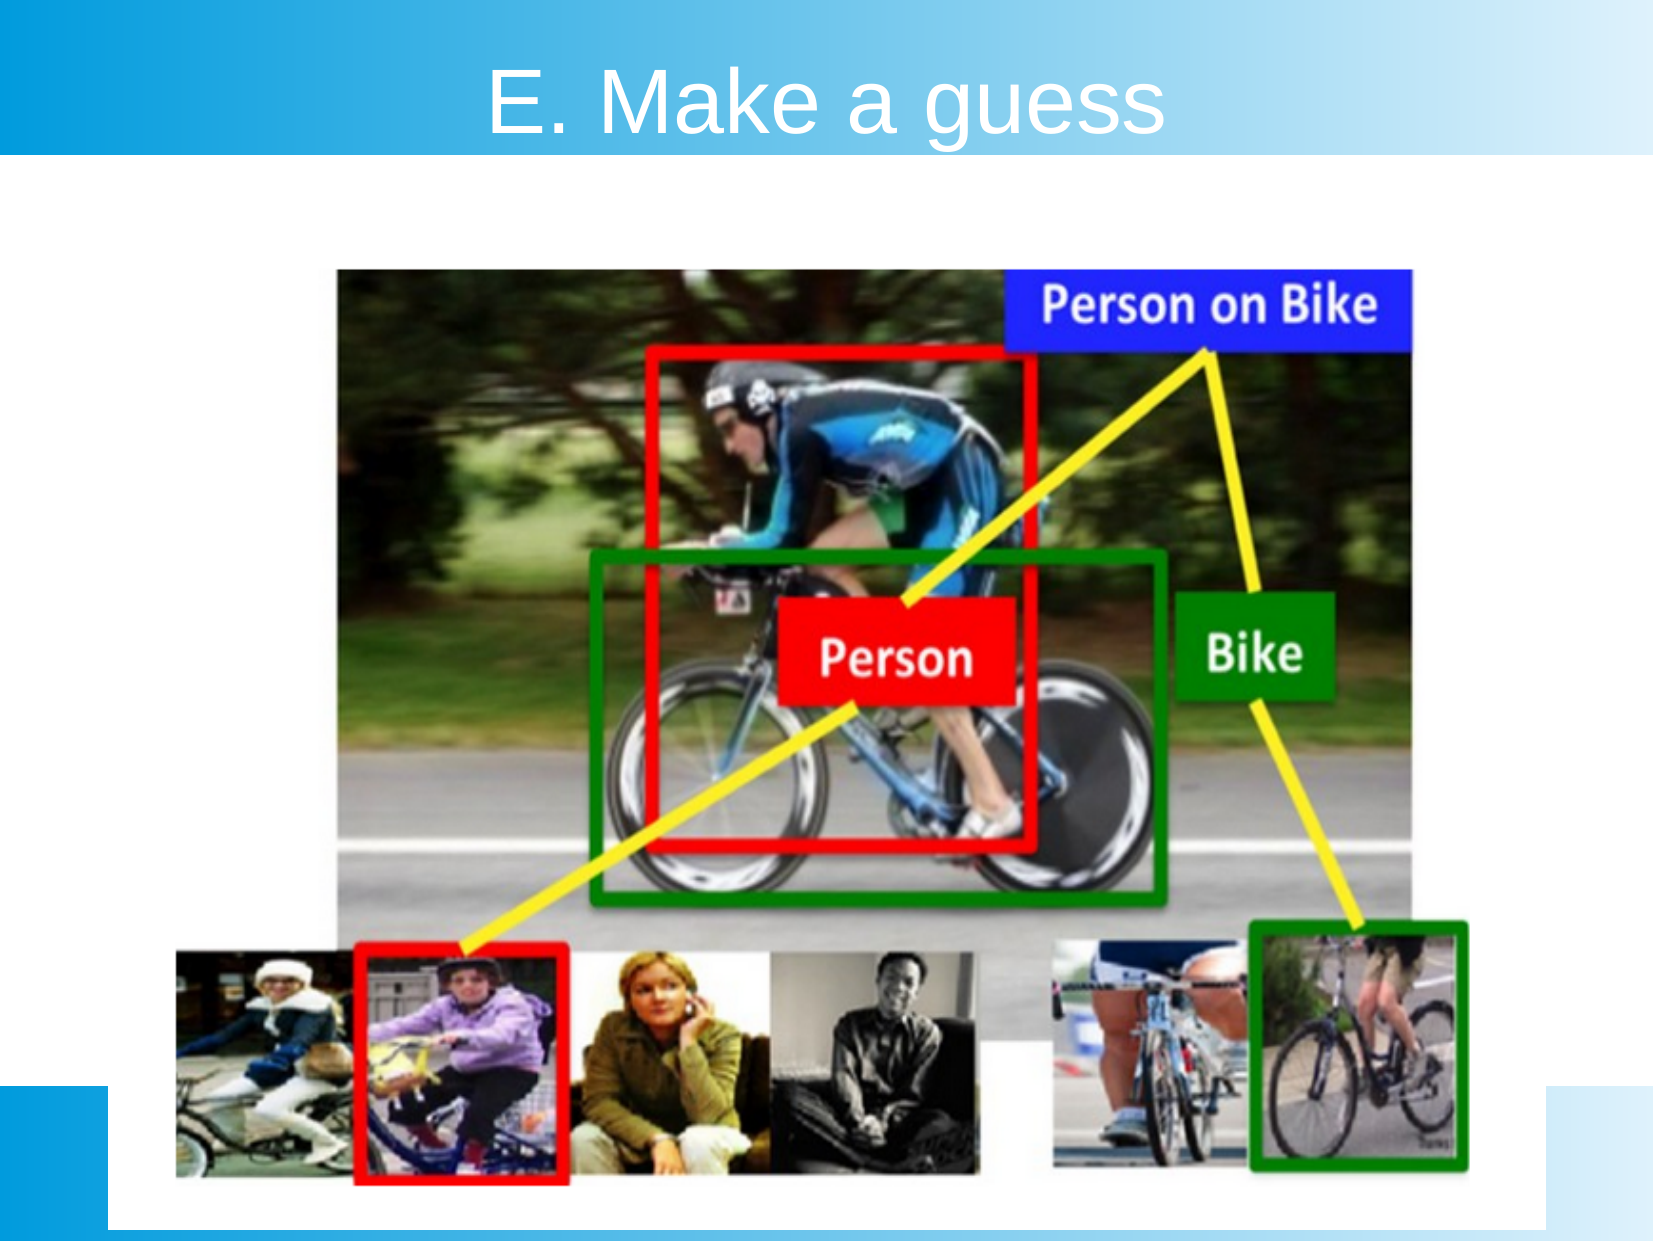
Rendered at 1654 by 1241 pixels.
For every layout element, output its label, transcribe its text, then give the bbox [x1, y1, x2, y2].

title E. Make a guess [82, 49, 1571, 155]
picture [108, 164, 1546, 1241]
